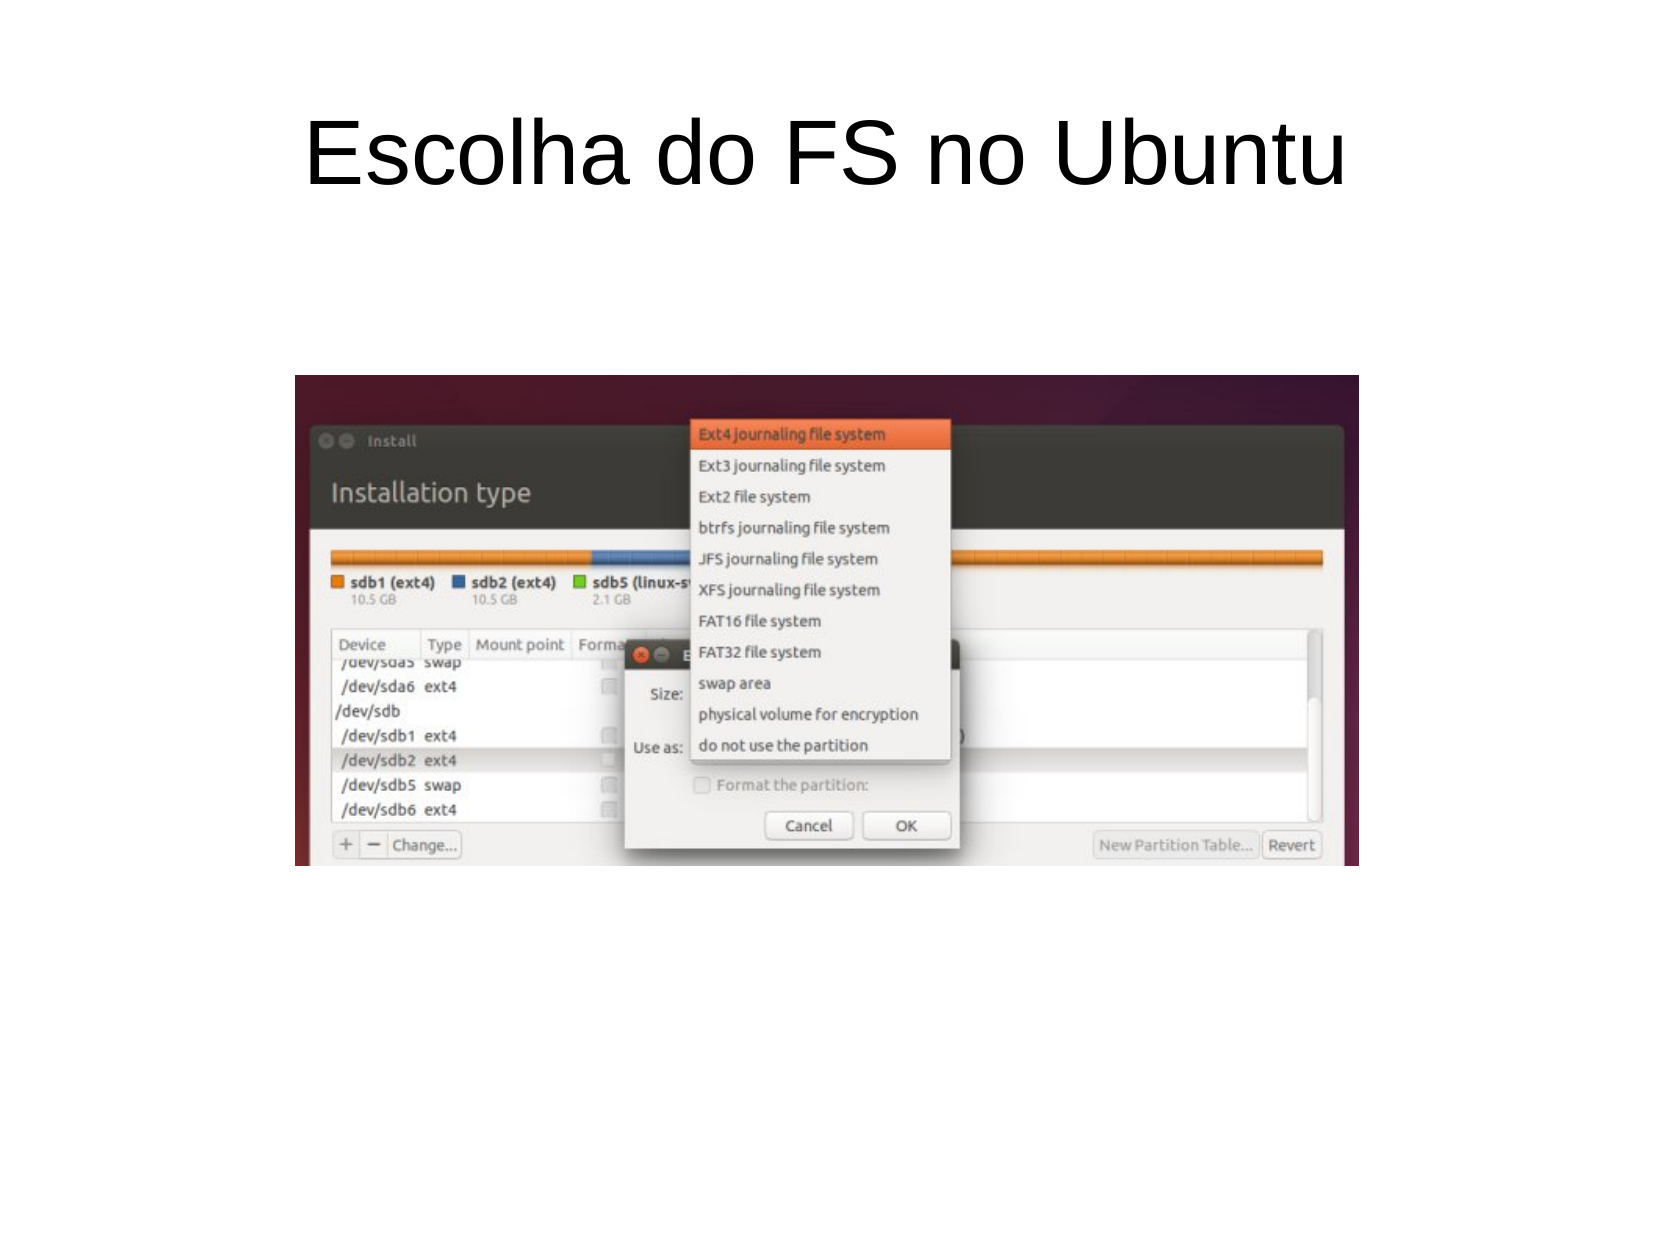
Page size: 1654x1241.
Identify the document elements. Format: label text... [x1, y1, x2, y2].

picture [295, 375, 1359, 866]
title Escolha do FS no Ubuntu [82, 49, 1571, 257]
